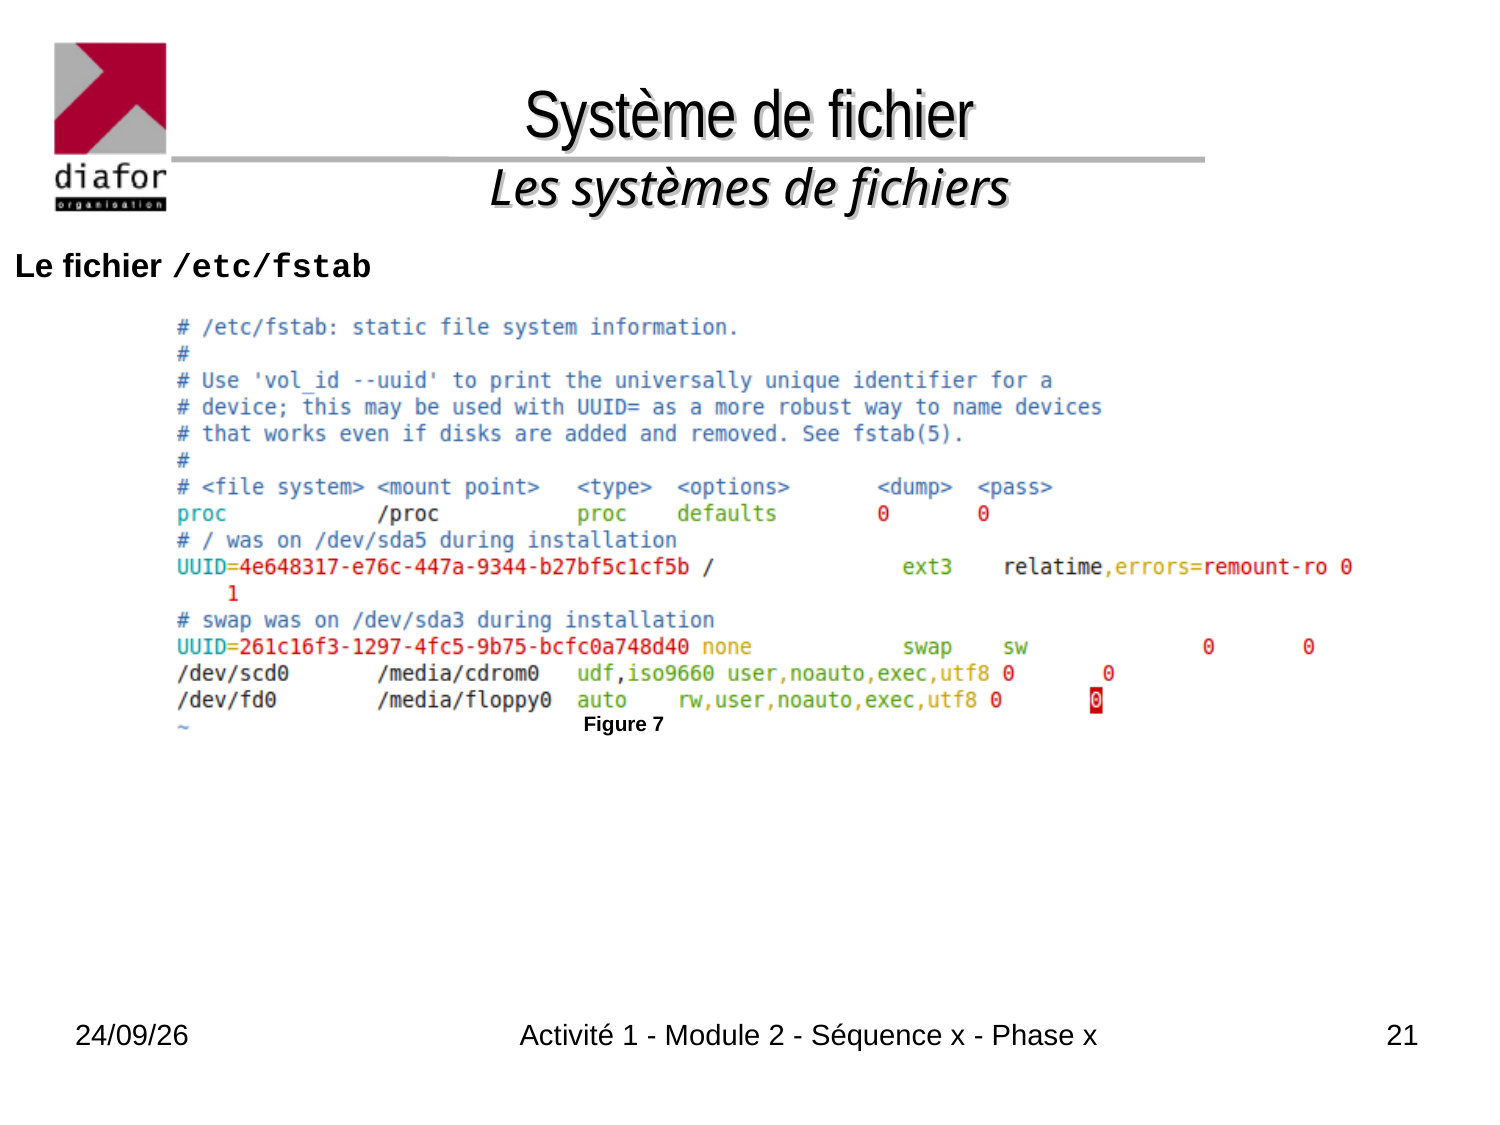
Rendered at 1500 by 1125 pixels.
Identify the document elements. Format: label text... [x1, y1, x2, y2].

text_box Figure 7 [568, 708, 680, 743]
text_box Le fichier /etc/fstab [0, 245, 387, 291]
picture [53, 42, 168, 213]
title Système de fichier Les systèmes de fichiers [75, 45, 1426, 250]
picture [177, 313, 1364, 739]
